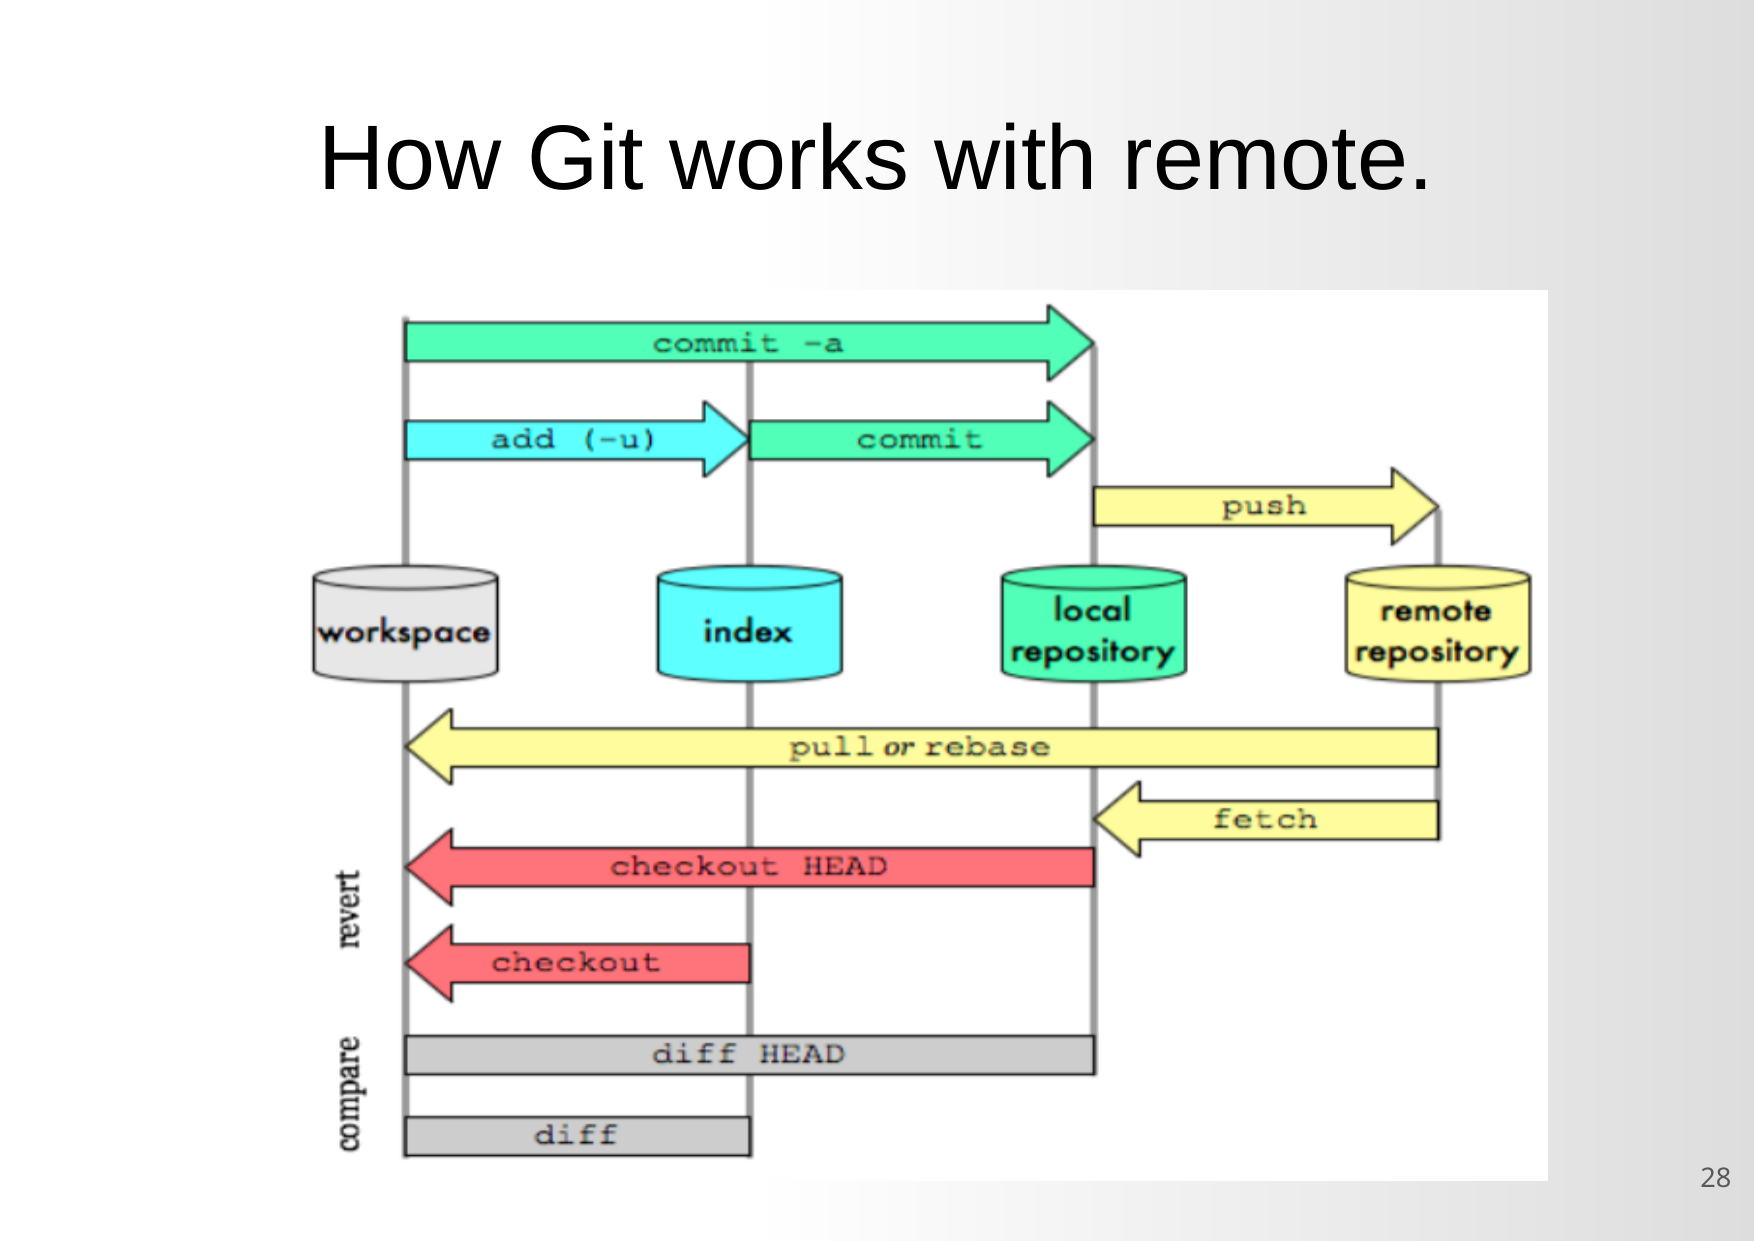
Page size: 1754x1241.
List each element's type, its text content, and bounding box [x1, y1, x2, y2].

picture [259, 290, 1548, 1181]
text_box How Git works with remote. [87, 49, 1666, 257]
slide_number <number> [1641, 1145, 1747, 1241]
